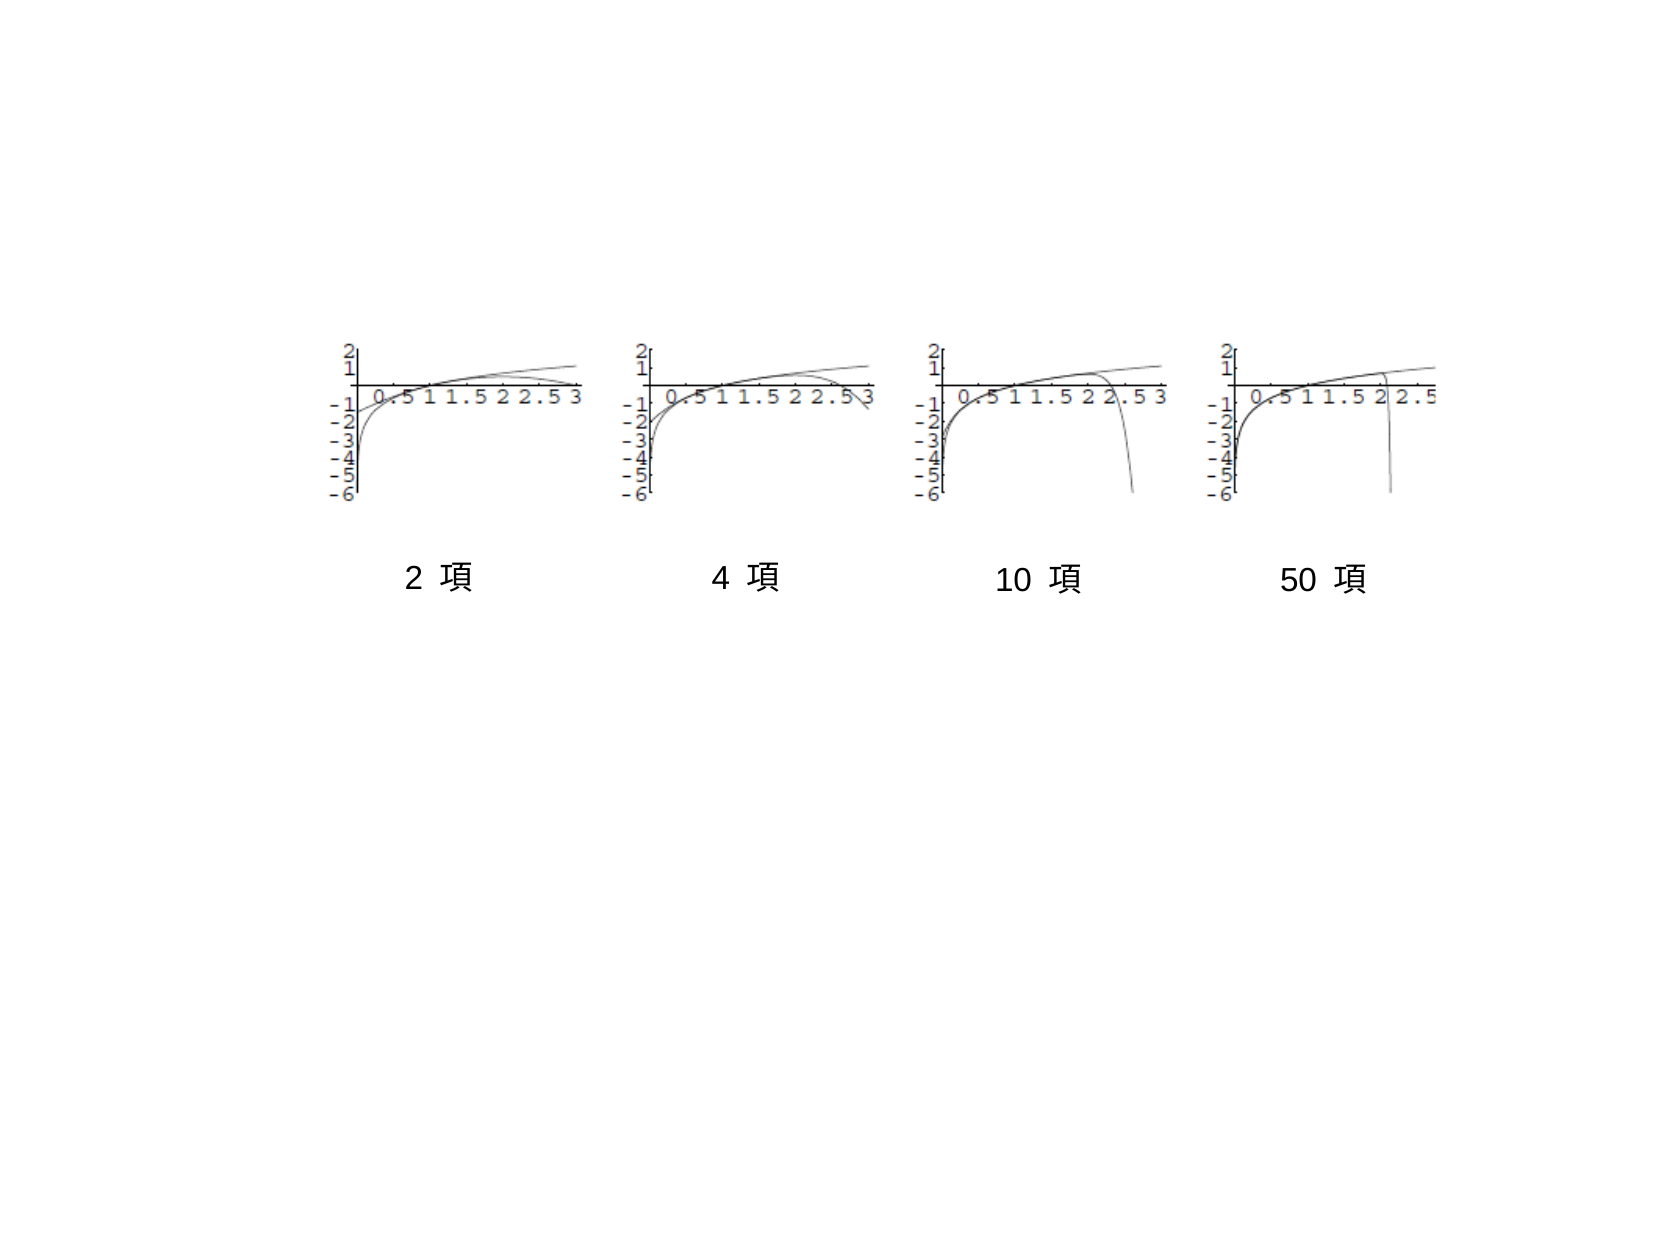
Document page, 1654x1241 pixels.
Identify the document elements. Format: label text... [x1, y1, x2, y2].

text_box 50 項 [1265, 545, 1382, 603]
text_box 4 項 [696, 543, 795, 600]
text_box 10 項 [980, 545, 1097, 603]
text_box 2 項 [389, 543, 488, 600]
picture [307, 319, 1450, 520]
